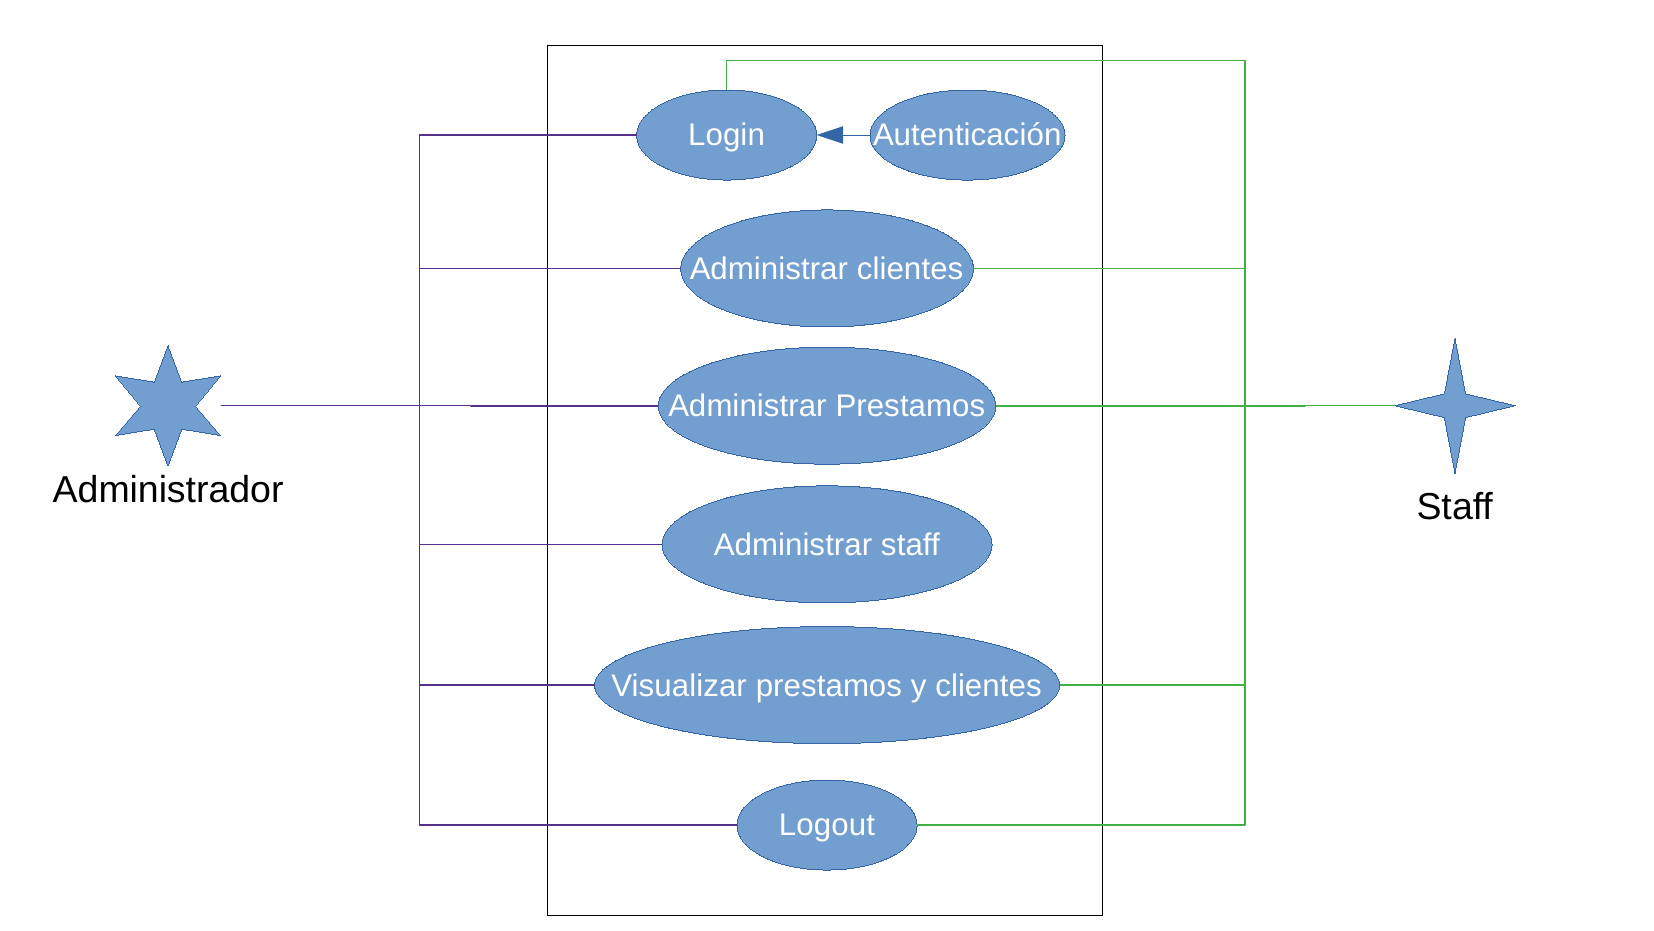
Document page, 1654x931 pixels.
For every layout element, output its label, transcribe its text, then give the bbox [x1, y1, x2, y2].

text_box Logout [737, 780, 918, 871]
text_box Administrar Prestamos [658, 347, 996, 465]
text_box Administrar staff [662, 485, 993, 603]
text_box Administrar clientes [680, 209, 974, 327]
text_box Autenticación [870, 90, 1066, 181]
text_box Login [636, 90, 817, 181]
text_box Administrador [115, 345, 221, 466]
text_box Staff [1396, 338, 1516, 474]
text_box Visualizar prestamos y clientes [594, 626, 1060, 744]
